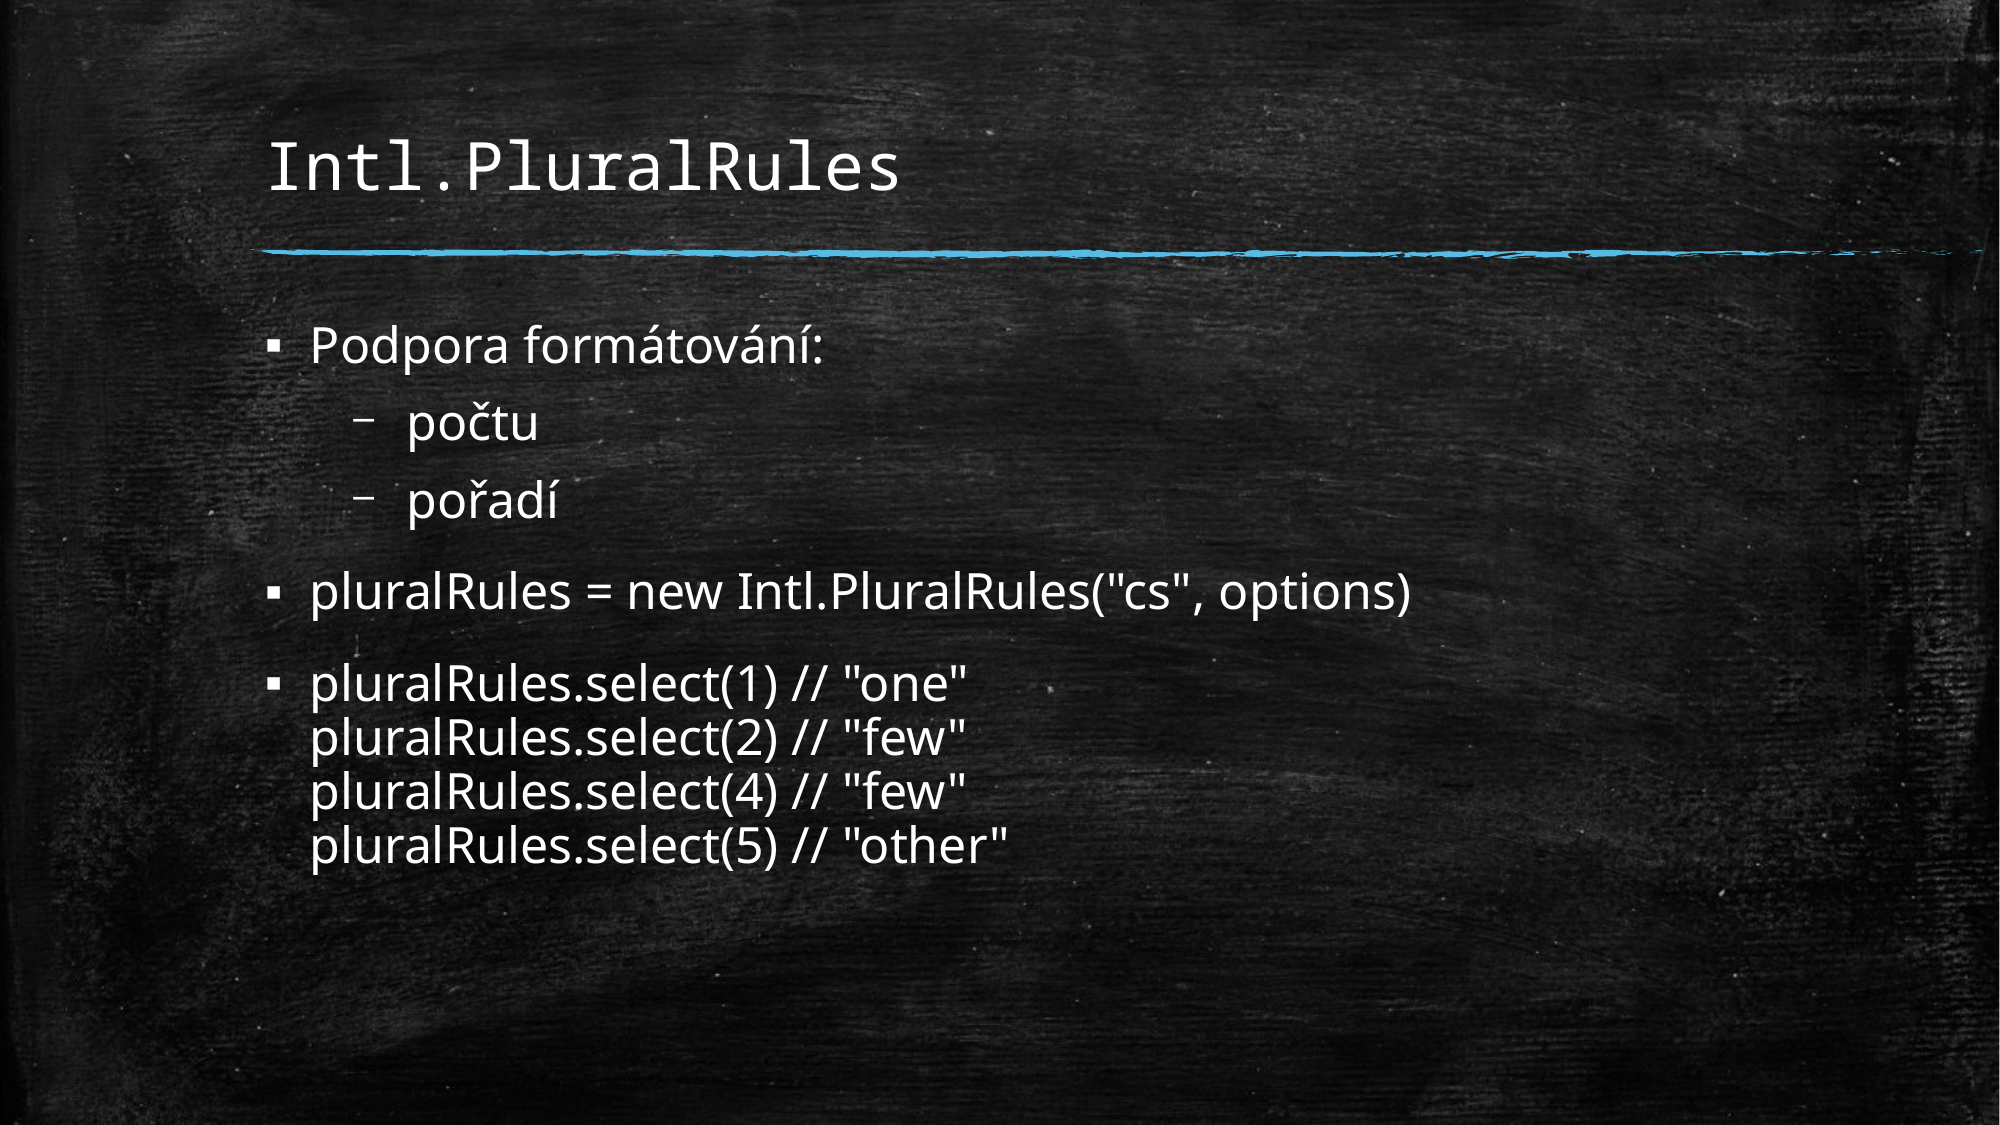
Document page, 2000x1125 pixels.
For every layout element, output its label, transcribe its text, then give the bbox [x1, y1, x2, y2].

title Intl.PluralRules [249, 45, 1750, 213]
list Podpora formátování: počtu pořadí pluralRules = new Intl.PluralRules("cs", options) pluralRules.select(1) // "one" pluralRules.select(2) // "few" pluralRules.select(4) // "few" pluralRules.select(5) // "other" [249, 312, 1750, 1013]
picture [0, 0, 2000, 1125]
